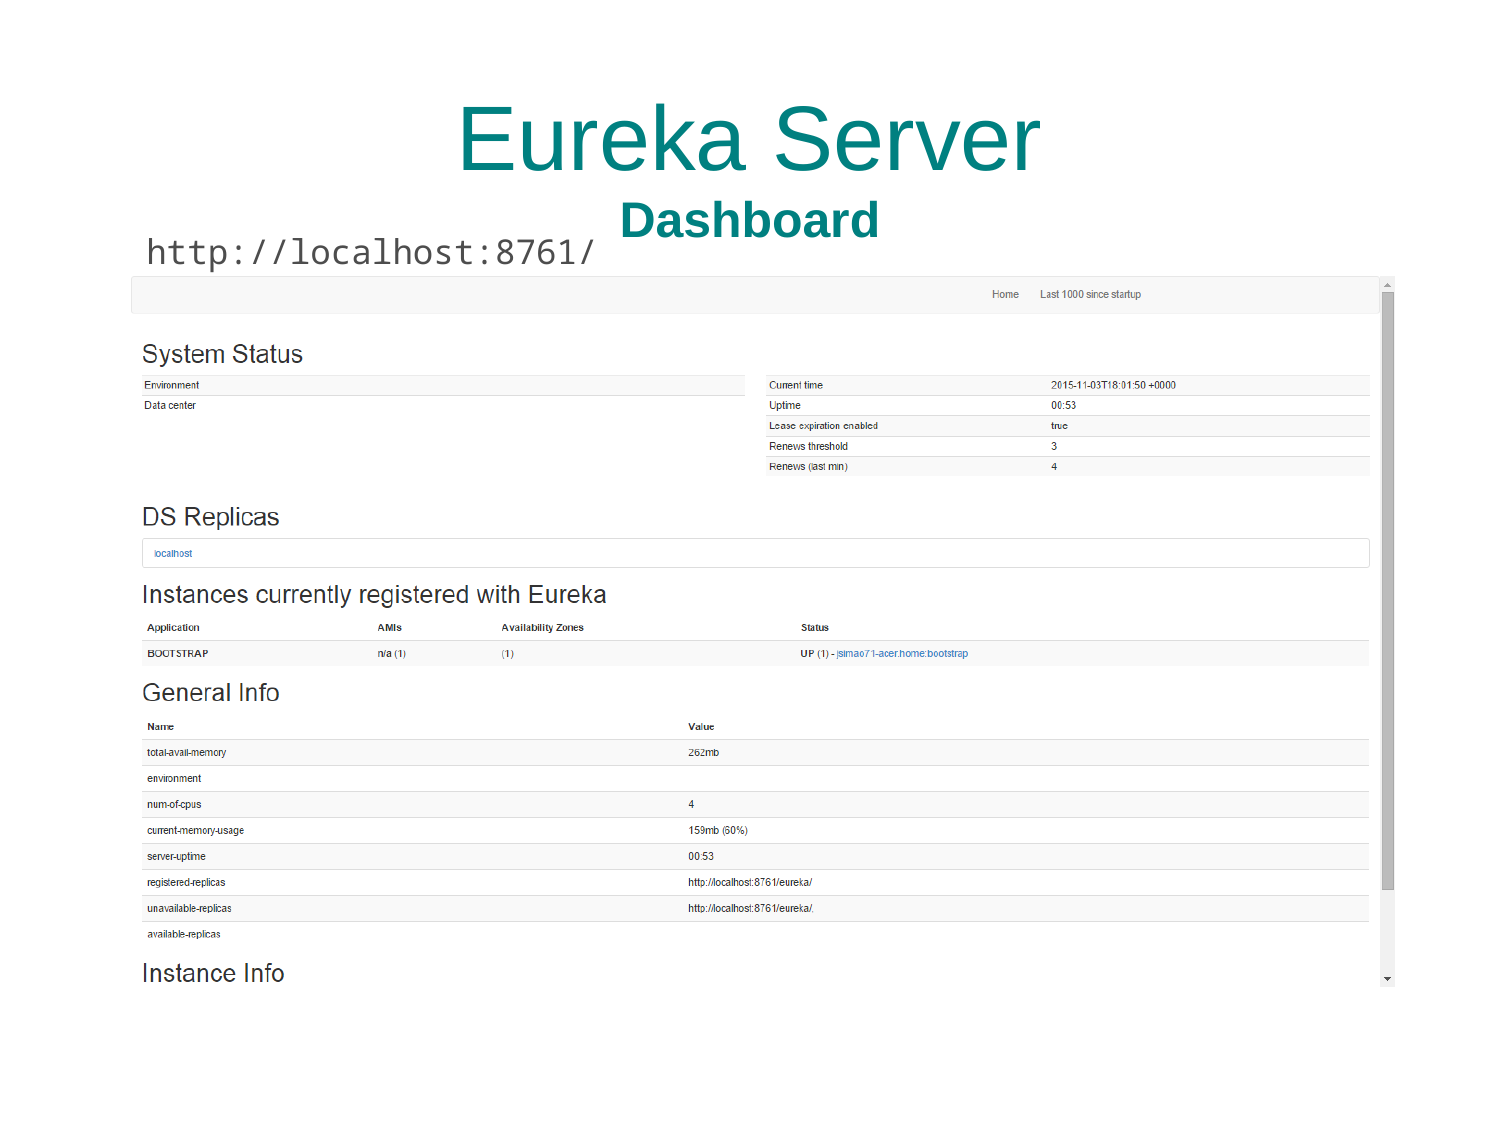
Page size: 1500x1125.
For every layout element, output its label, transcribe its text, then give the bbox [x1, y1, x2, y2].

text_box Dashboard [0, 180, 1500, 255]
text_box http://localhost:8761/ [131, 223, 905, 280]
picture [131, 276, 1395, 987]
title Eureka Server [75, 44, 1425, 180]
